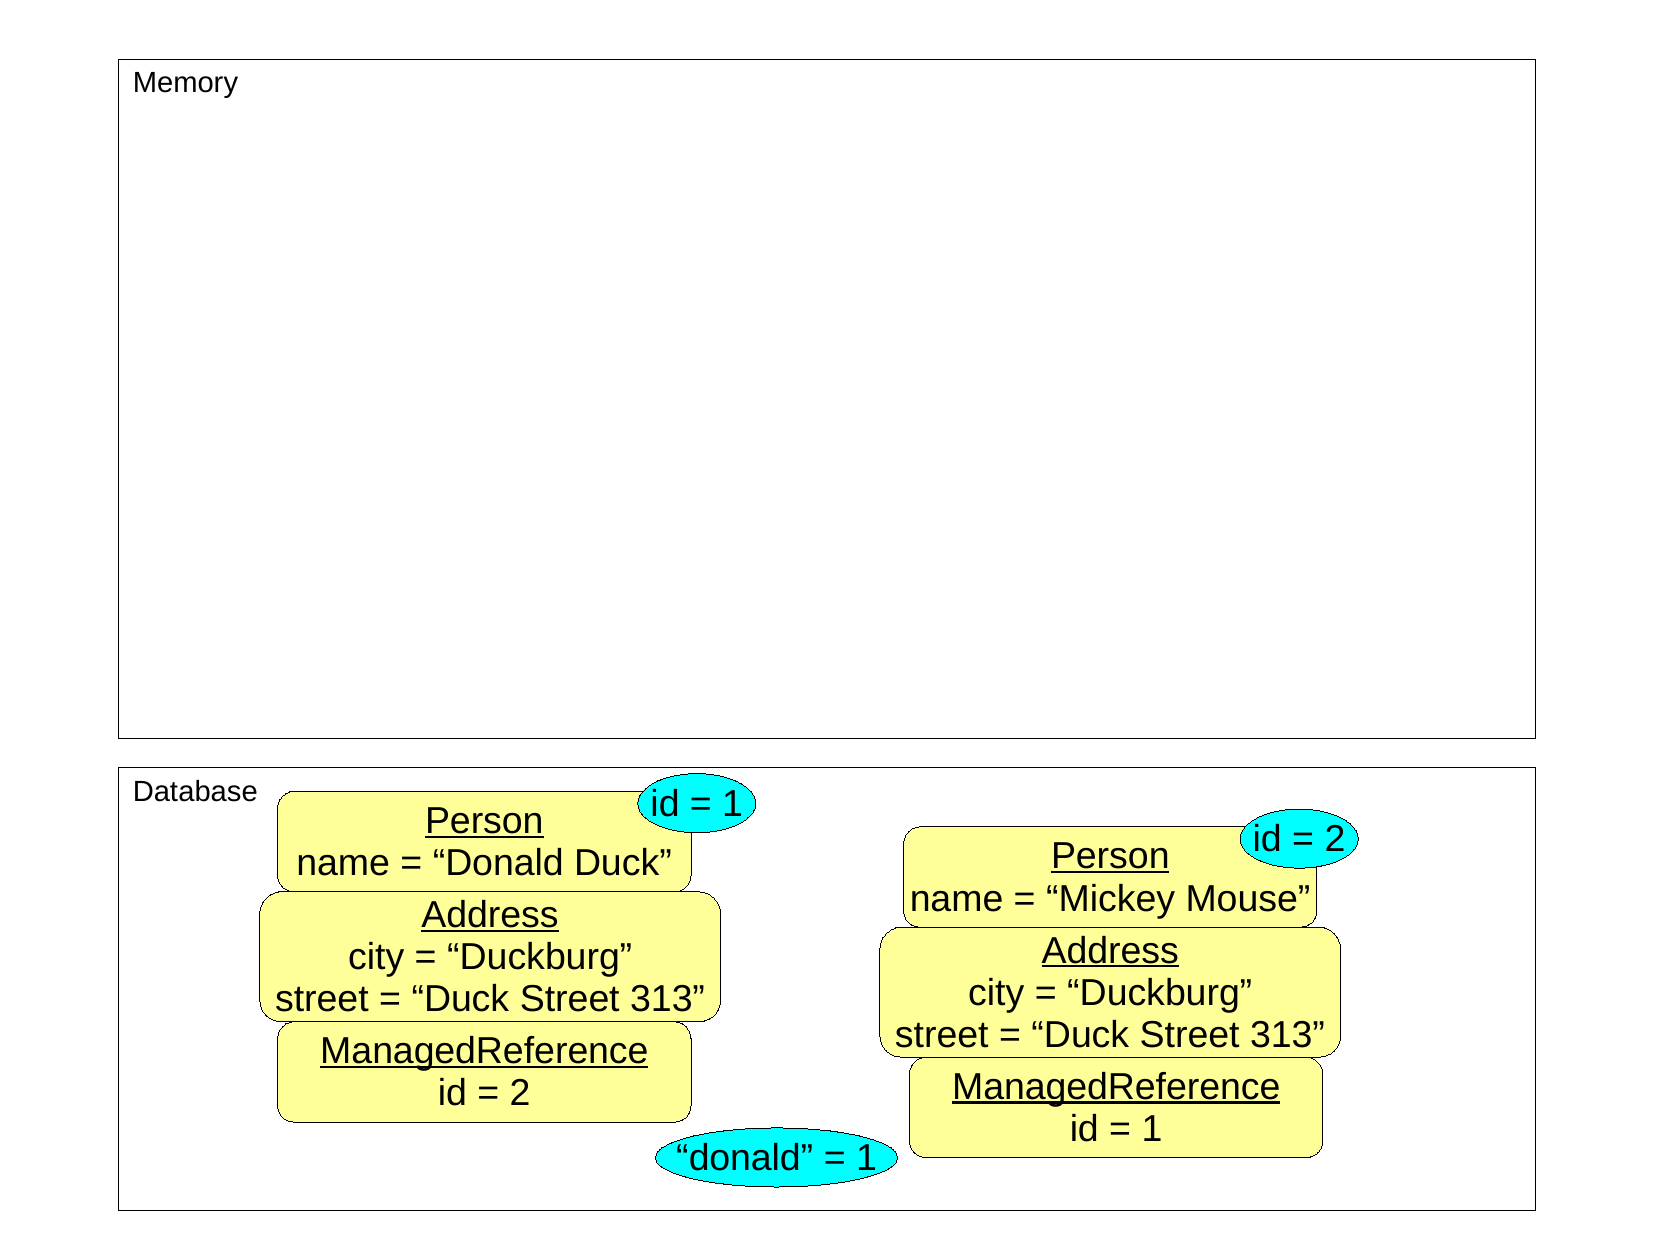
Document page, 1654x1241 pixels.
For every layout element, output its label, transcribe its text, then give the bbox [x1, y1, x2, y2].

text_box Address city = “Duckburg” street = “Duck Street 313” [879, 927, 1341, 1058]
text_box Address city = “Duckburg” street = “Duck Street 313” [259, 891, 721, 1022]
text_box ManagedReference id = 1 [909, 1057, 1323, 1158]
text_box Memory [118, 59, 1536, 739]
text_box id = 1 [637, 773, 756, 833]
text_box id = 2 [1240, 809, 1359, 869]
text_box Database [118, 767, 1536, 1211]
text_box Person name = “Donald Duck” [277, 791, 692, 891]
text_box Person name = “Mickey Mouse” [903, 826, 1317, 927]
text_box “donald” = 1 [655, 1127, 898, 1188]
text_box ManagedReference id = 2 [277, 1021, 692, 1123]
